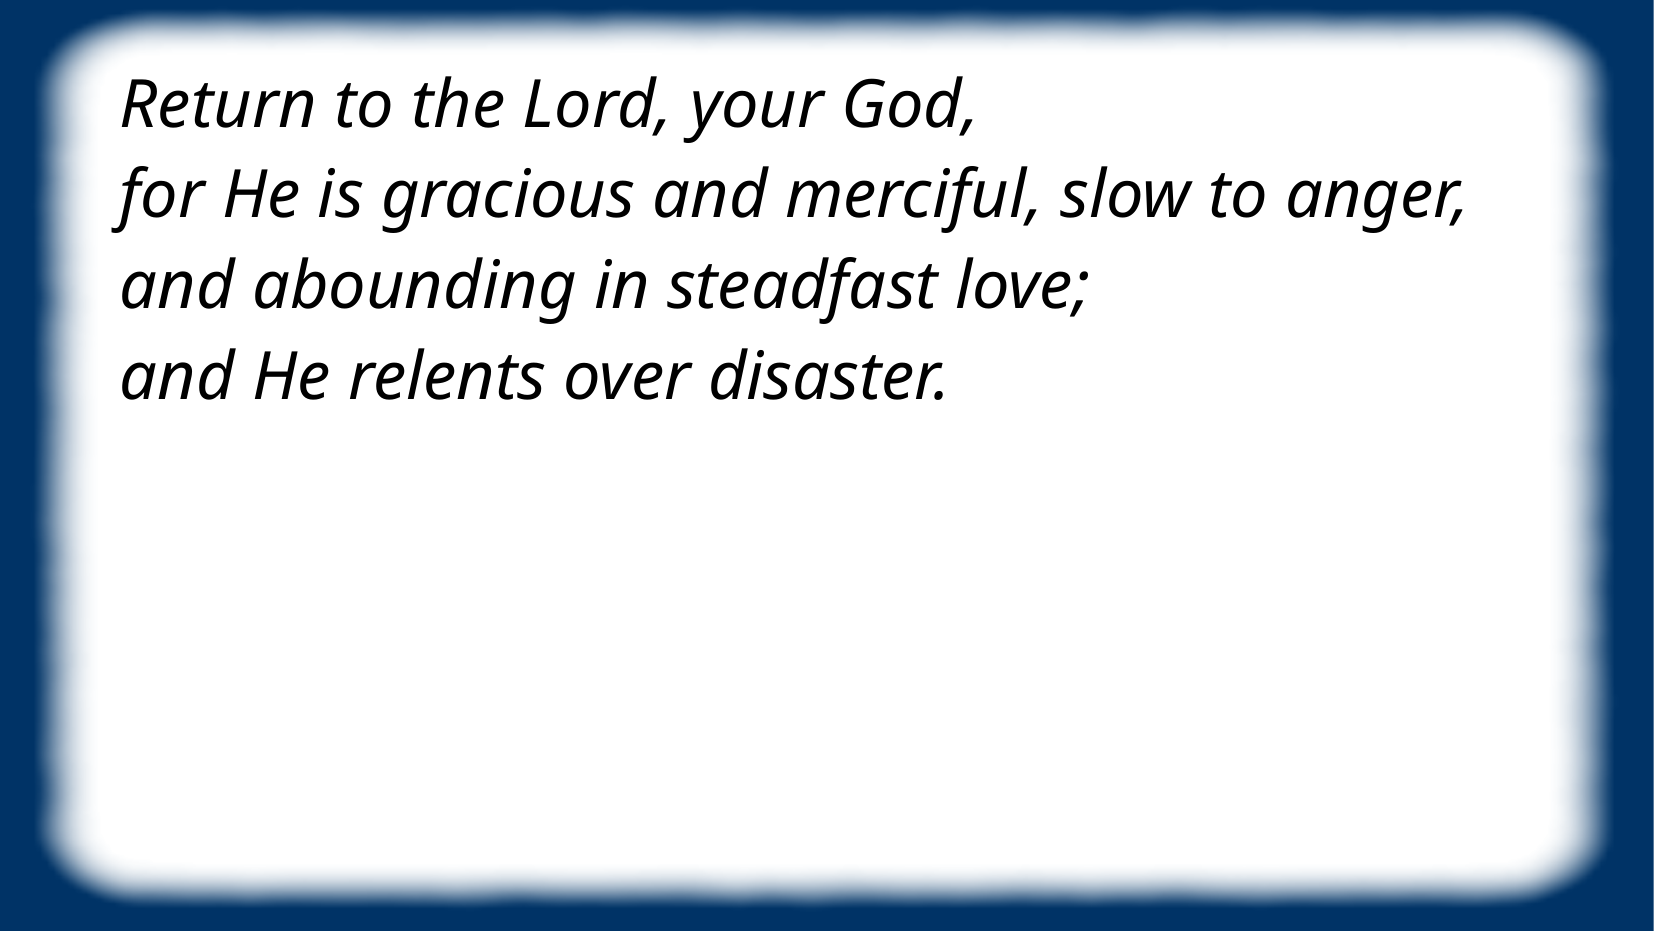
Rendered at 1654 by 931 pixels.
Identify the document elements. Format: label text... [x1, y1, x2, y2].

text_box Return to the Lord, your God, for He is gracious and merciful, slow to anger, and abounding in steadfast love; and He relents over disaster. [105, 48, 1546, 436]
picture [0, 0, 1654, 931]
